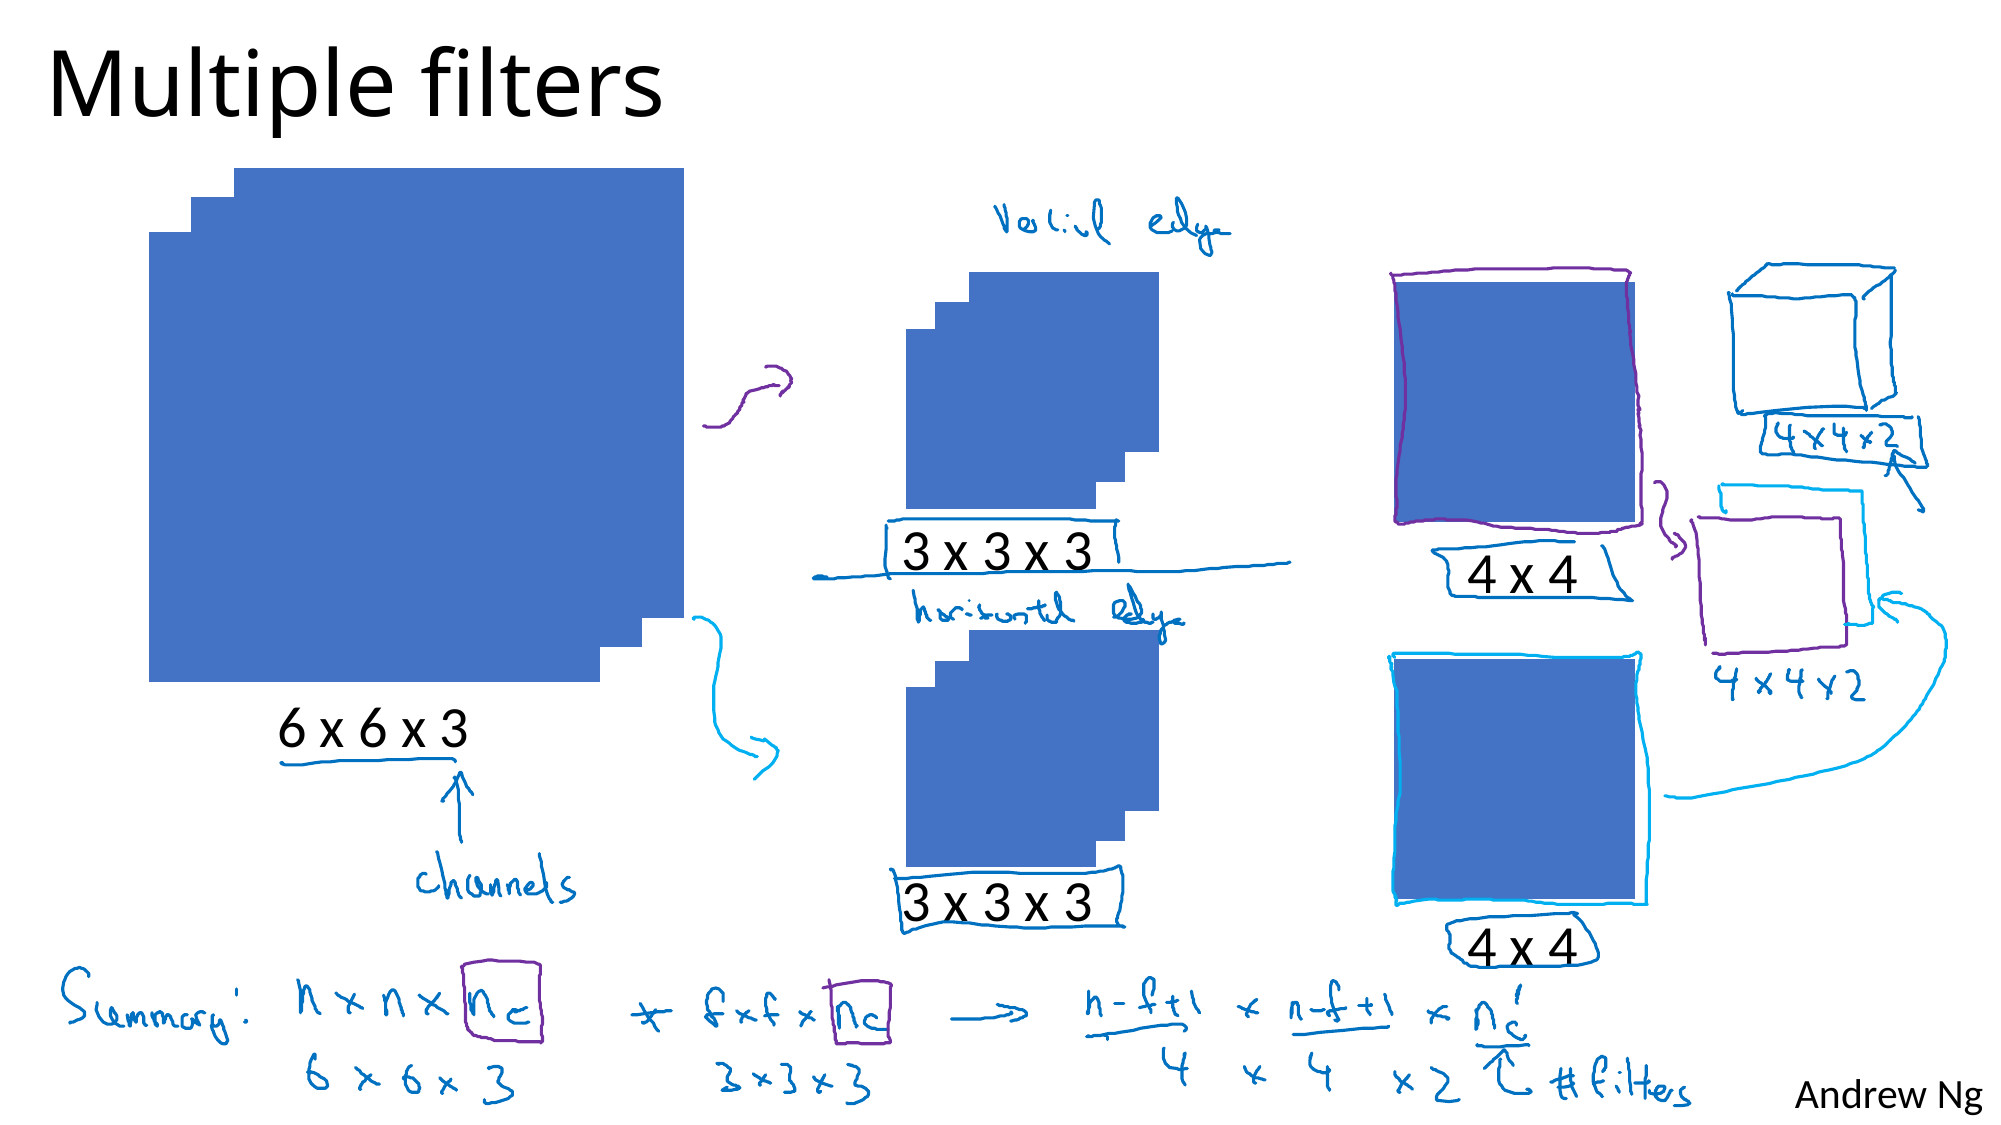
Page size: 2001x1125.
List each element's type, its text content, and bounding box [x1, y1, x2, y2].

table_header [525, 232, 600, 260]
table_header [375, 232, 450, 260]
table_header [225, 232, 300, 260]
table_header [450, 232, 525, 260]
table_header [300, 232, 375, 260]
table_header [309, 168, 384, 197]
picture [59, 260, 1949, 1110]
table_header [234, 168, 309, 197]
table_header [492, 197, 567, 232]
table_header [609, 168, 684, 243]
table_header [567, 197, 642, 260]
table_header [341, 197, 417, 232]
table_header [417, 197, 492, 232]
title Multiple filters [30, 29, 1756, 248]
picture [991, 194, 1234, 259]
table_cell [642, 243, 684, 260]
table_header [149, 232, 225, 260]
table_header [459, 168, 534, 197]
table_header [384, 168, 459, 197]
table_header [266, 197, 341, 232]
table_header [191, 197, 266, 232]
table_header [534, 168, 609, 197]
